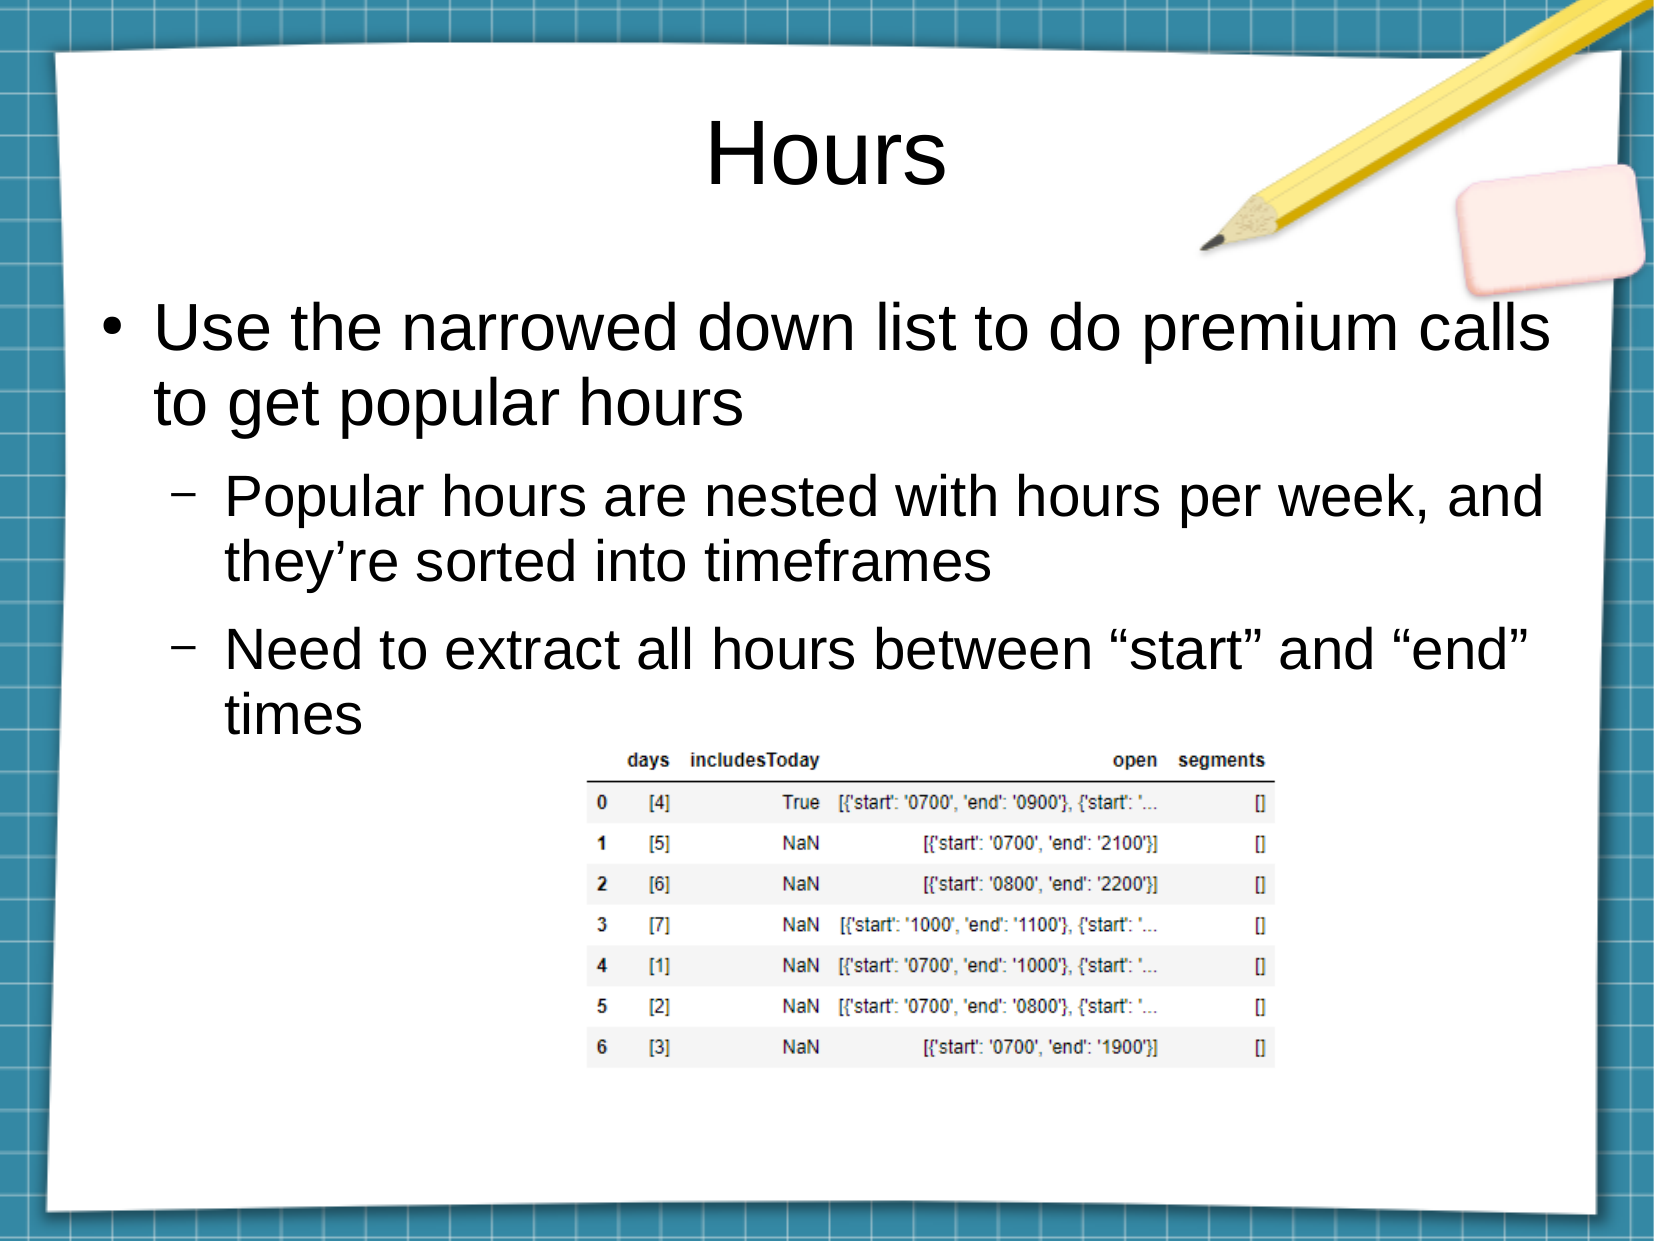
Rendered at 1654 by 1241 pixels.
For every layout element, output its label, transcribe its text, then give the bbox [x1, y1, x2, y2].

picture [0, 0, 1654, 1241]
list Use the narrowed down list to do premium calls to get popular hours Popular hours are nested with hours per week, and they’re sorted into timeframes Need to extract all hours between “start” and “end” times [82, 290, 1571, 1010]
title Hours [82, 49, 1571, 257]
